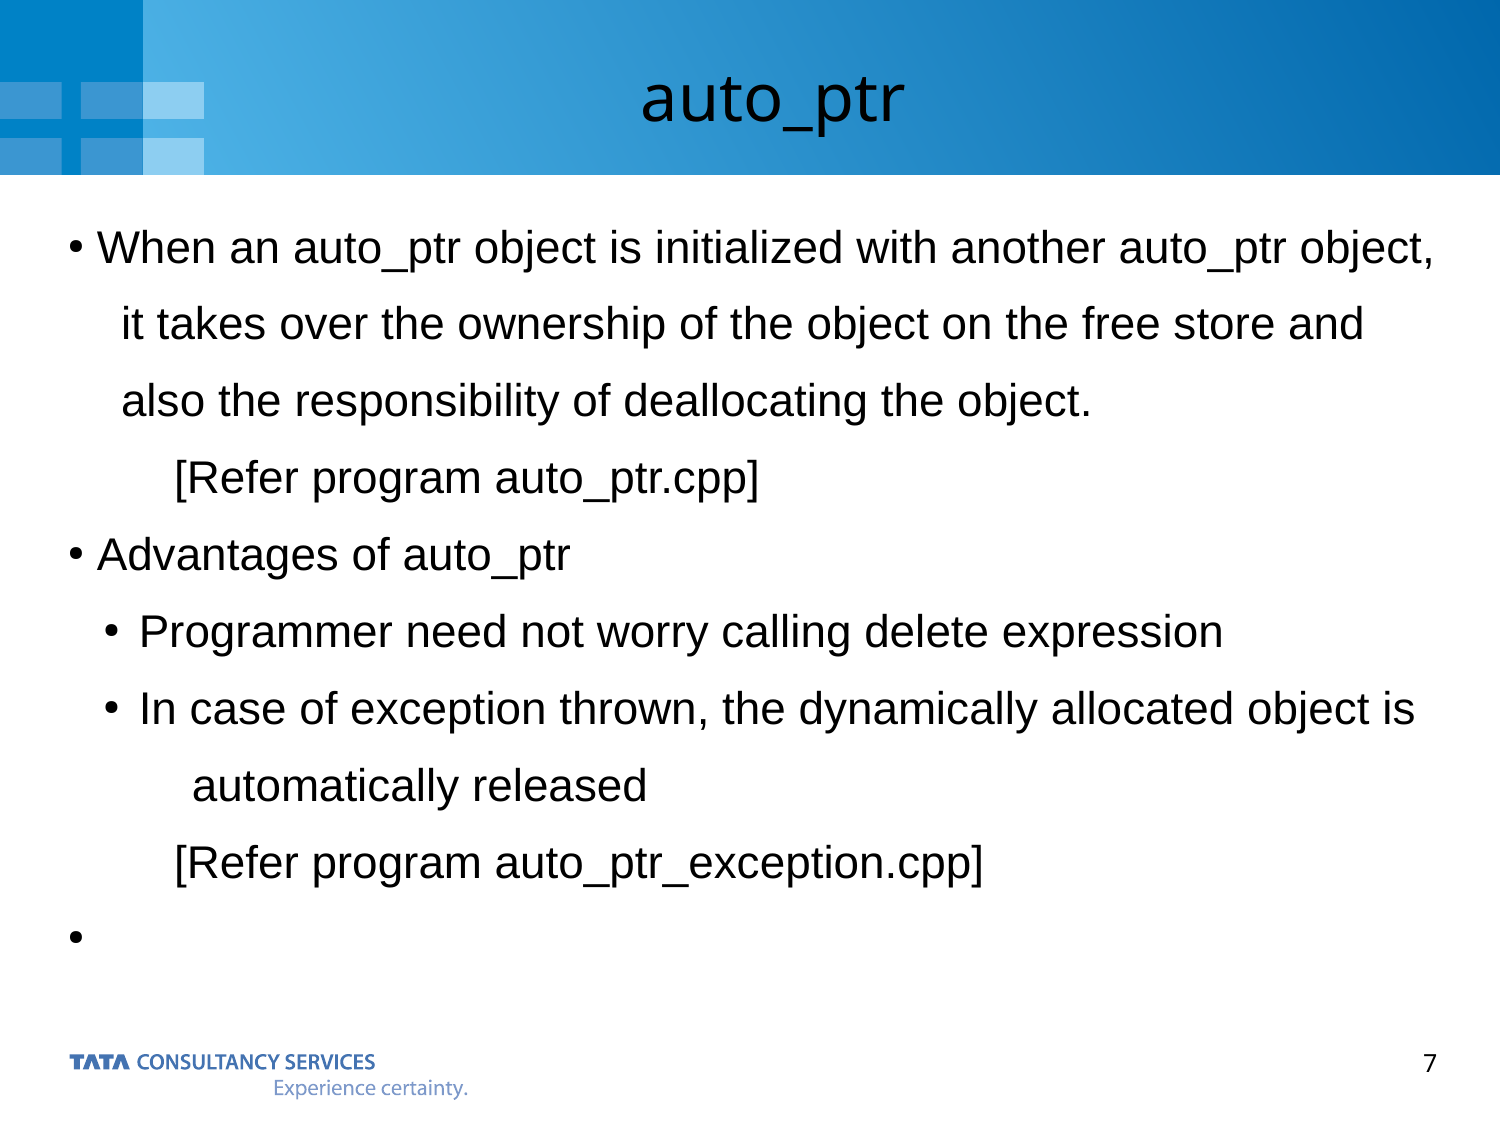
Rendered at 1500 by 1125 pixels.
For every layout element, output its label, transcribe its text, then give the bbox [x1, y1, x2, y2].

text_box When an auto_ptr object is initialized with another auto_ptr object, it takes over the ownership of the object on the free store and also the responsibility of deallocating the object. [Refer program auto_ptr.cpp] Advantages of auto_ptr Programmer need not worry calling delete expression In case of exception thrown, the dynamically allocated object is automatically released [Refer program auto_ptr_exception.cpp] [35, 188, 1465, 1040]
text_box auto_ptr [200, 1, 1347, 188]
